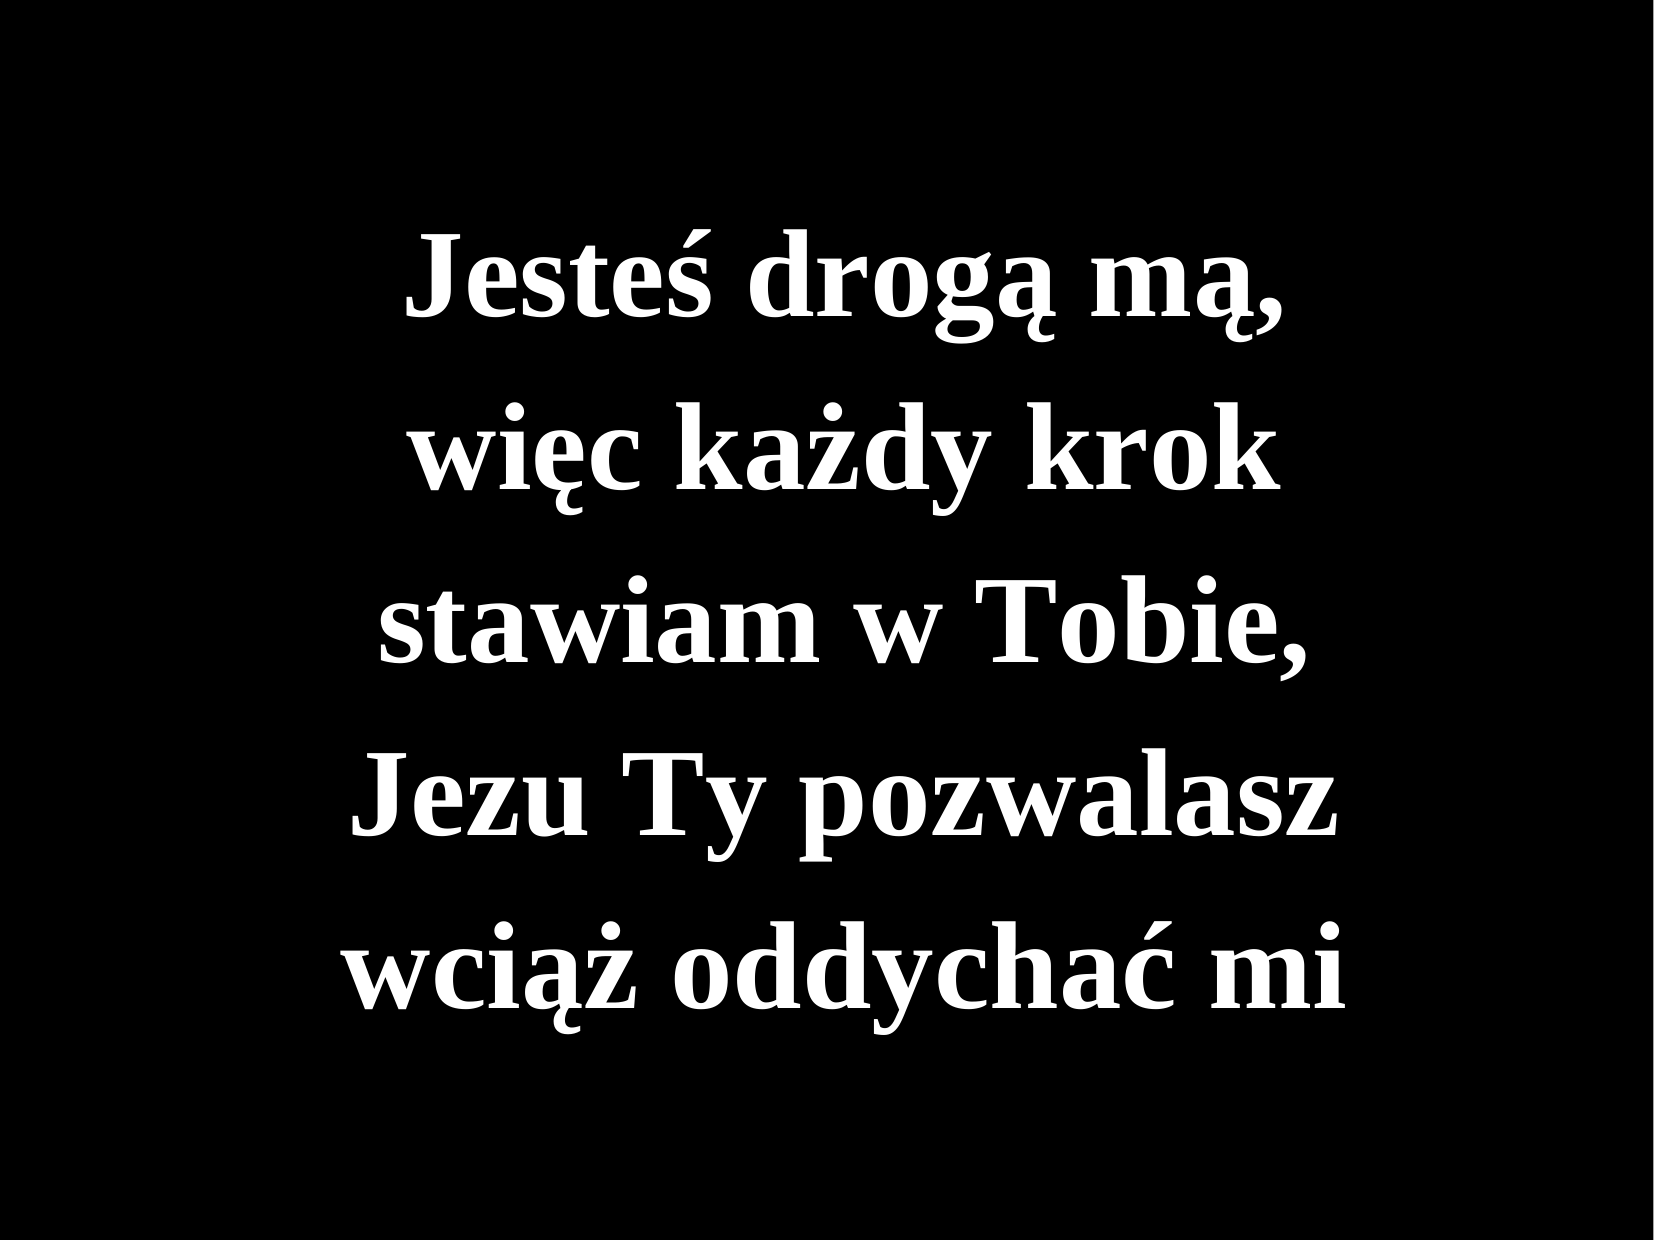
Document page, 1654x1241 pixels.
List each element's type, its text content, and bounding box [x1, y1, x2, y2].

subtitle Jesteś drogą mą, ppp więc każdy krok ppp stawiam w Tobie, ppp Jezu Ty pozwalasz ppp wciąż oddychać mi [0, 0, 1654, 1241]
